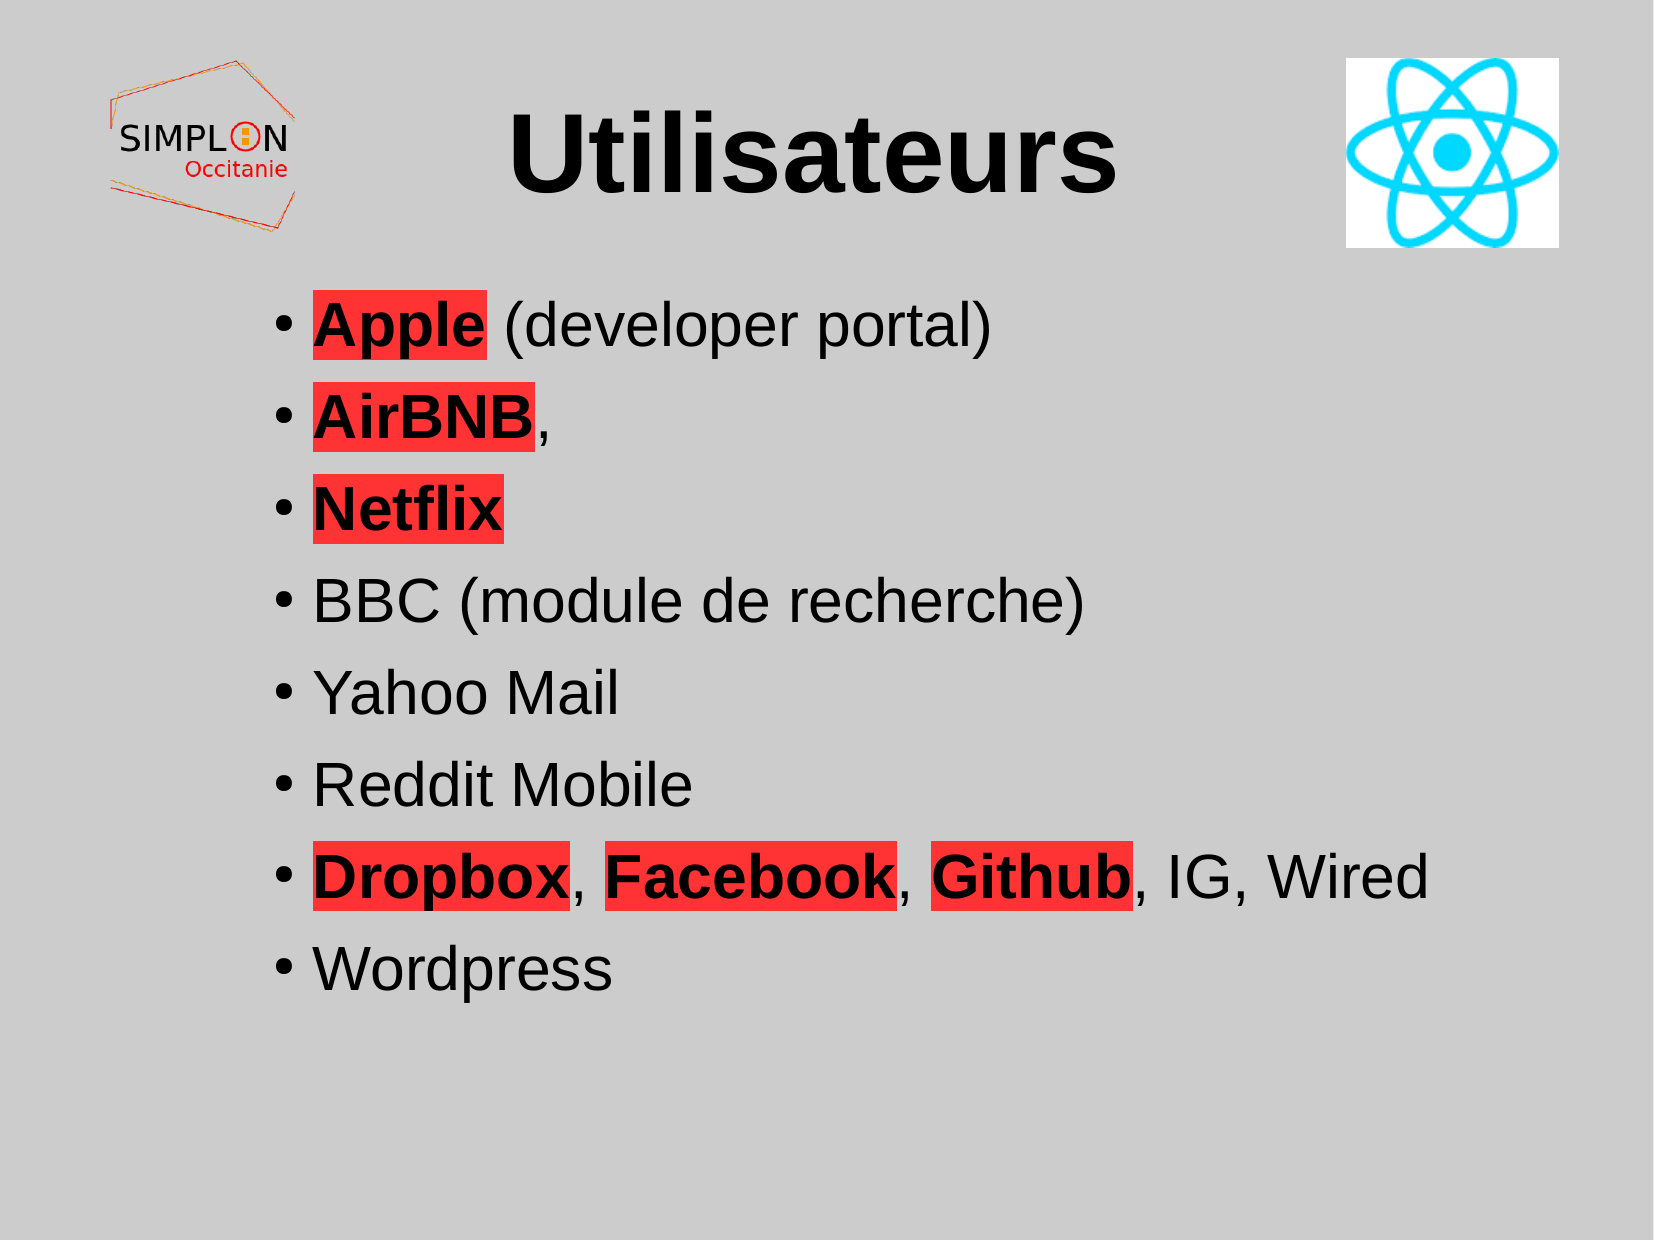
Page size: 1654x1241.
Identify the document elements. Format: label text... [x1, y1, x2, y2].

list Apple (developer portal) AirBNB, Netflix BBC (module de recherche) Yahoo Mail Reddit Mobile Dropbox, Facebook, Github, IG, Wired Wordpress [259, 290, 1654, 1010]
picture [110, 60, 295, 232]
picture [1346, 58, 1559, 249]
title Utilisateurs [82, 49, 1571, 257]
